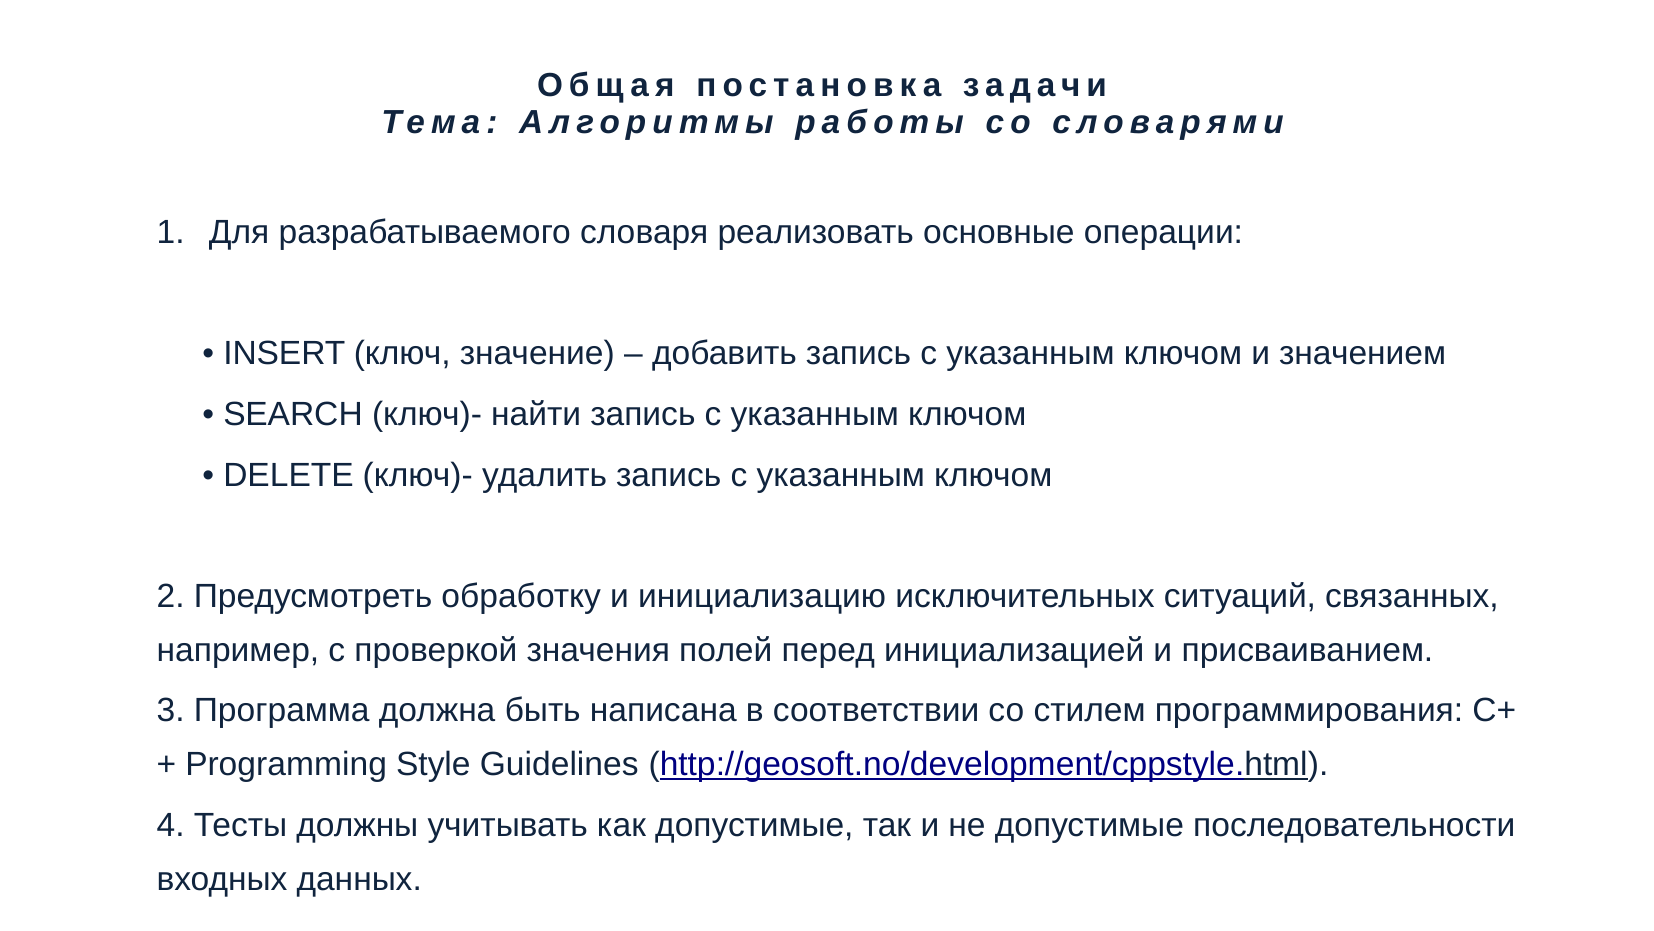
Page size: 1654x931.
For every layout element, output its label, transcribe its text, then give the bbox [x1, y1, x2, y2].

text_box Общая постановка задачи Тема: Алгоритмы работы со словарями [236, 59, 1431, 177]
list Для разрабатываемого словаря реализовать основные операции: • INSERT (ключ, значение) – добавить запись с указанным ключом и значением • SEARCH (ключ)- найти запись с указанным ключом • DELETE (ключ)- удалить запись с указанным ключом 2. Предусмотреть обработку и инициализацию исключительных ситуаций, связанных, например, с проверкой значения полей перед инициализацией и присваиванием. 3. Программа должна быть написана в соответствии со стилем программирования: C++ Programming Style Guidelines (http://geosoft.no/development/cppstyle.html). 4. Тесты должны учитывать как допустимые, так и не допустимые последовательности входных данных. [141, 188, 1536, 931]
